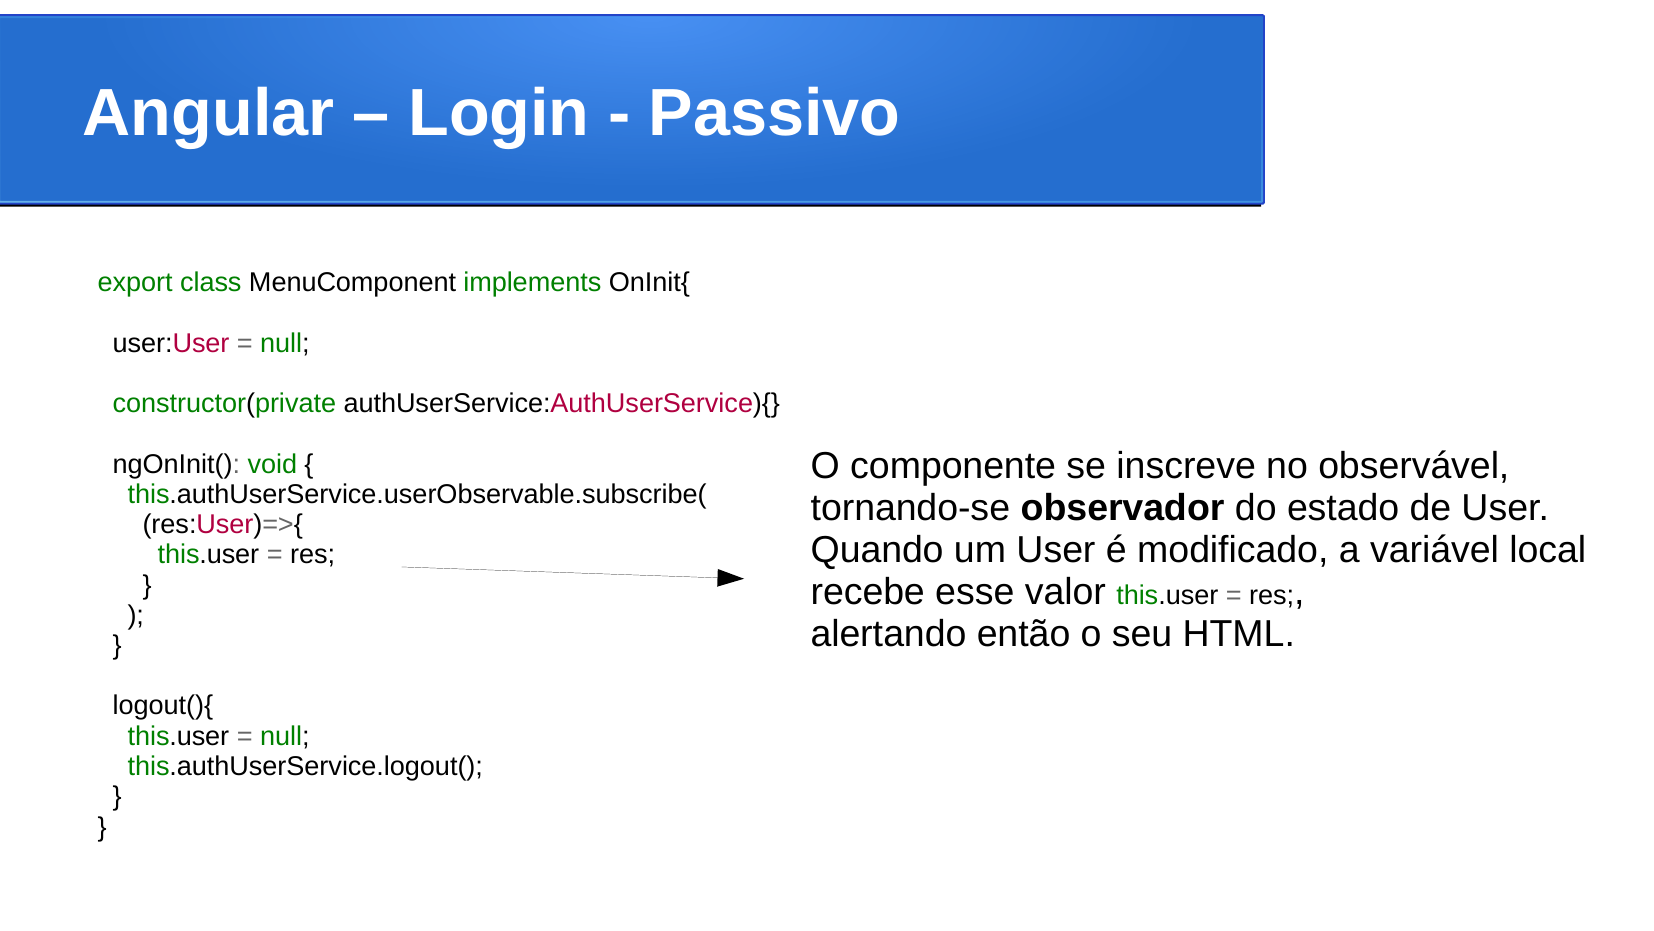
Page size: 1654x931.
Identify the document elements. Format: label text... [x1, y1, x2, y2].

title Angular – Login - Passivo [82, 35, 1235, 189]
text_box O componente se inscreve no observável, tornando-se observador do estado de User. Quando um User é modificado, a variável local recebe esse valor this.user = res;, alertando então o seu HTML. [795, 437, 1602, 662]
text_box export class MenuComponent implements OnInit{ user:User = null; constructor(private authUserService:AuthUserService){} ngOnInit(): void { this.authUserService.userObservable.subscribe( (res:User)=>{ this.user = res; } ); } logout(){ this.user = null; this.authUserService.logout(); } } [82, 259, 1312, 850]
